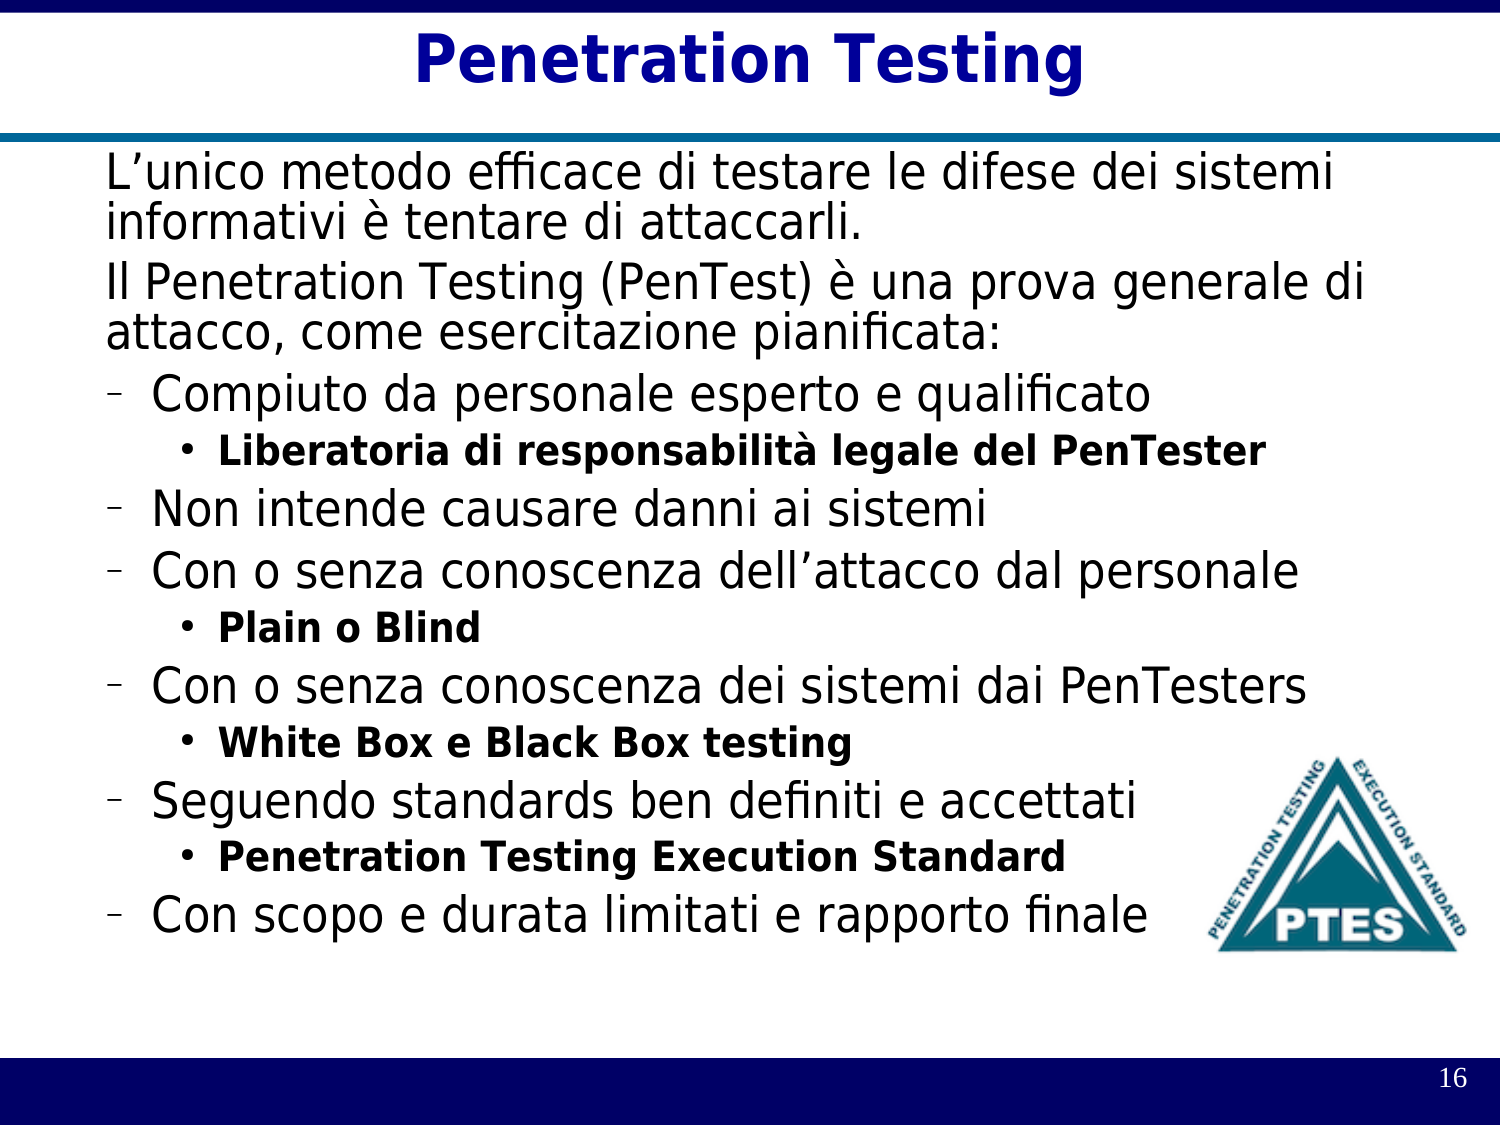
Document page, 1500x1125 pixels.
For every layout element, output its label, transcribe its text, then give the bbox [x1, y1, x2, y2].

title Penetration Testing [30, 0, 1471, 126]
picture [1203, 734, 1471, 976]
list L’unico metodo efficace di testare le difese dei sistemi informativi è tentare di attaccarli. Il Penetration Testing (PenTest) è una prova generale di attacco, come esercitazione pianificata: Compiuto da personale esperto e qualificato Liberatoria di responsabilità legale del PenTester Non intende causare danni ai sistemi Con o senza conoscenza dell’attacco dal personale Plain o Blind Con o senza conoscenza dei sistemi dai PenTesters White Box e Black Box testing Seguendo standards ben definiti e accettati Penetration Testing Execution Standard Con scopo e durata limitati e rapporto finale [30, 149, 1471, 1021]
